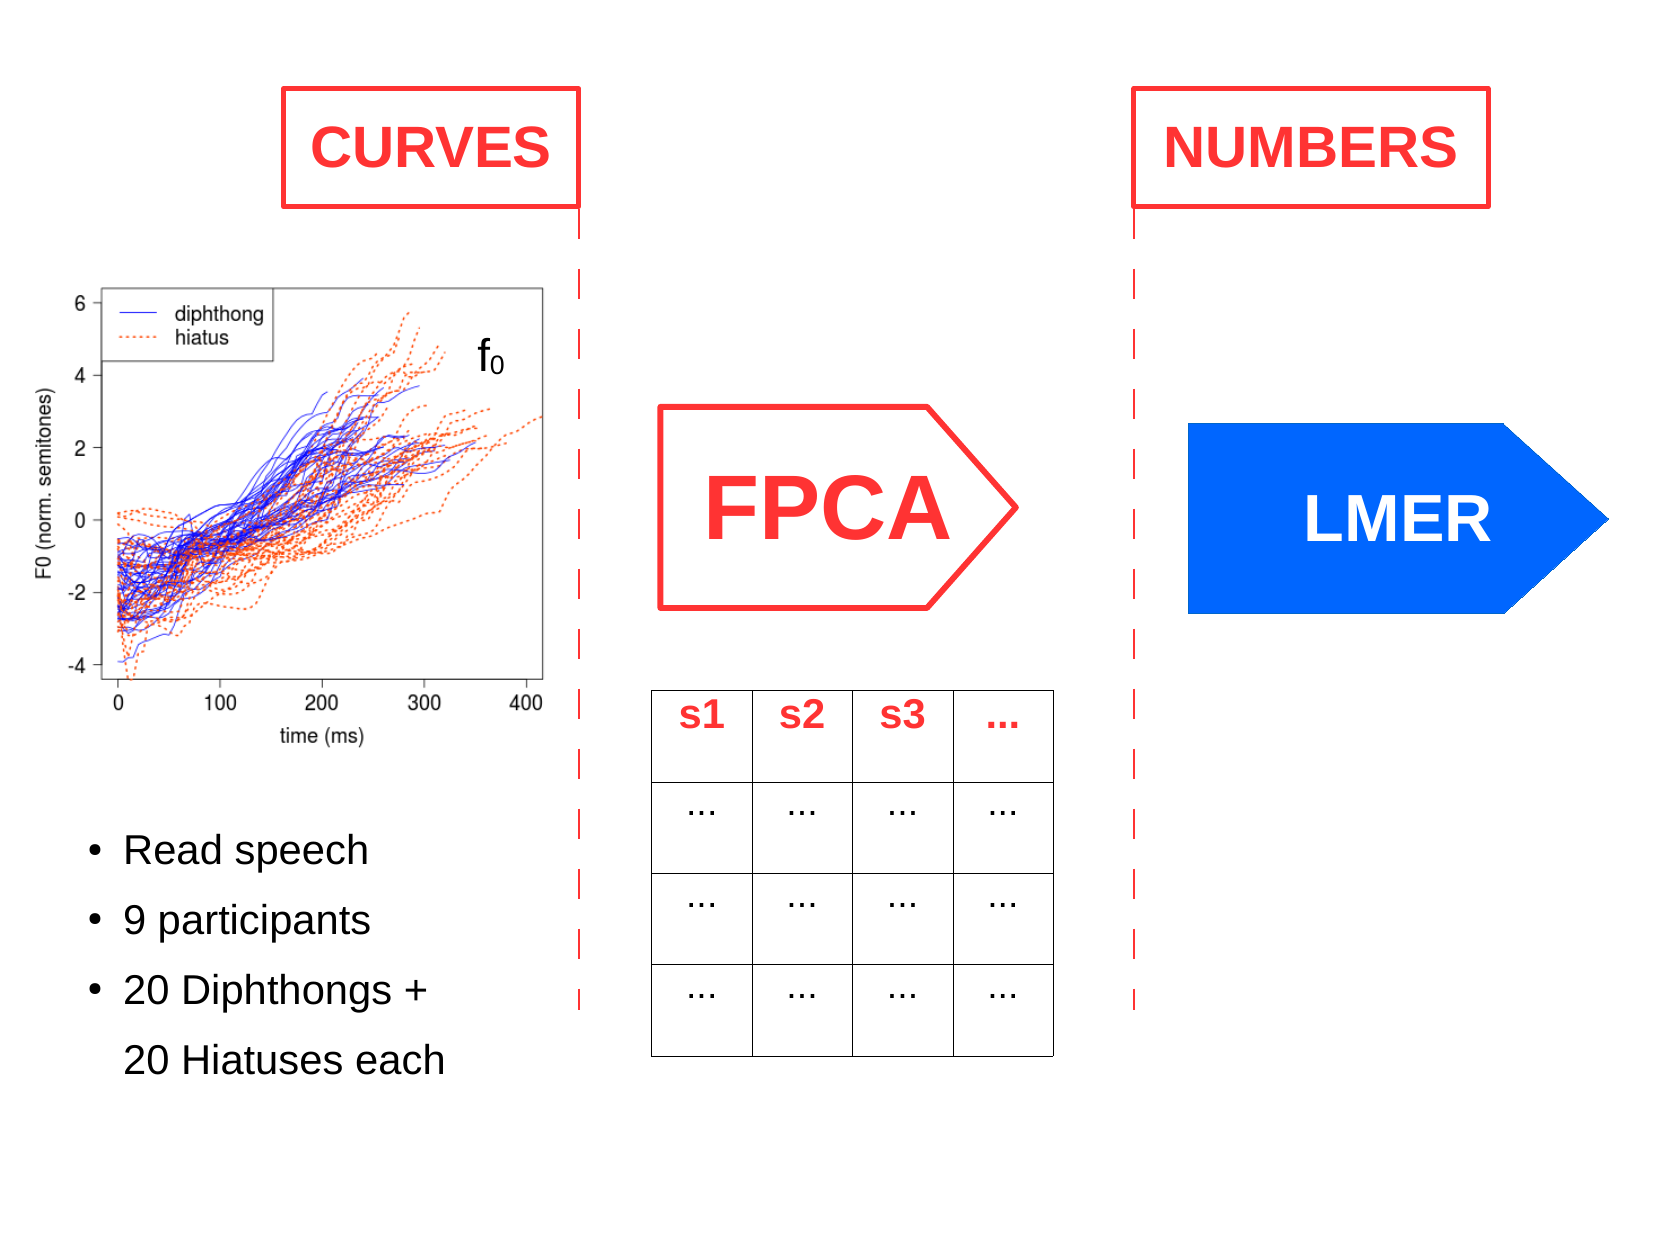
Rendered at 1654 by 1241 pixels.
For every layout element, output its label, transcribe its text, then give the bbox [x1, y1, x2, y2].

table_header s2 [753, 691, 852, 782]
table_cell ... [753, 965, 852, 1056]
table_cell ... [652, 965, 752, 1056]
text_box LMER [1188, 423, 1609, 614]
table_cell ... [652, 783, 752, 873]
table_cell ... [853, 783, 953, 873]
table_cell ... [853, 965, 953, 1056]
table_header ... [954, 691, 1053, 782]
table_cell ... [954, 965, 1053, 1056]
text_box Read speech 9 participants 20 Diphthongs + 20 Hiatuses each [72, 796, 636, 1187]
table_cell ... [853, 874, 953, 964]
table_cell ... [652, 874, 752, 964]
table_header s1 [652, 691, 752, 782]
text_box NUMBERS [1133, 88, 1489, 207]
table_cell ... [954, 874, 1053, 964]
table_header s3 [853, 691, 953, 782]
text_box CURVES [283, 88, 579, 207]
table_cell ... [753, 783, 852, 873]
table_cell ... [954, 783, 1053, 873]
picture [35, 277, 556, 762]
text_box FPCA [660, 406, 1016, 608]
text_box f0 [427, 297, 520, 412]
table_cell ... [753, 874, 852, 964]
